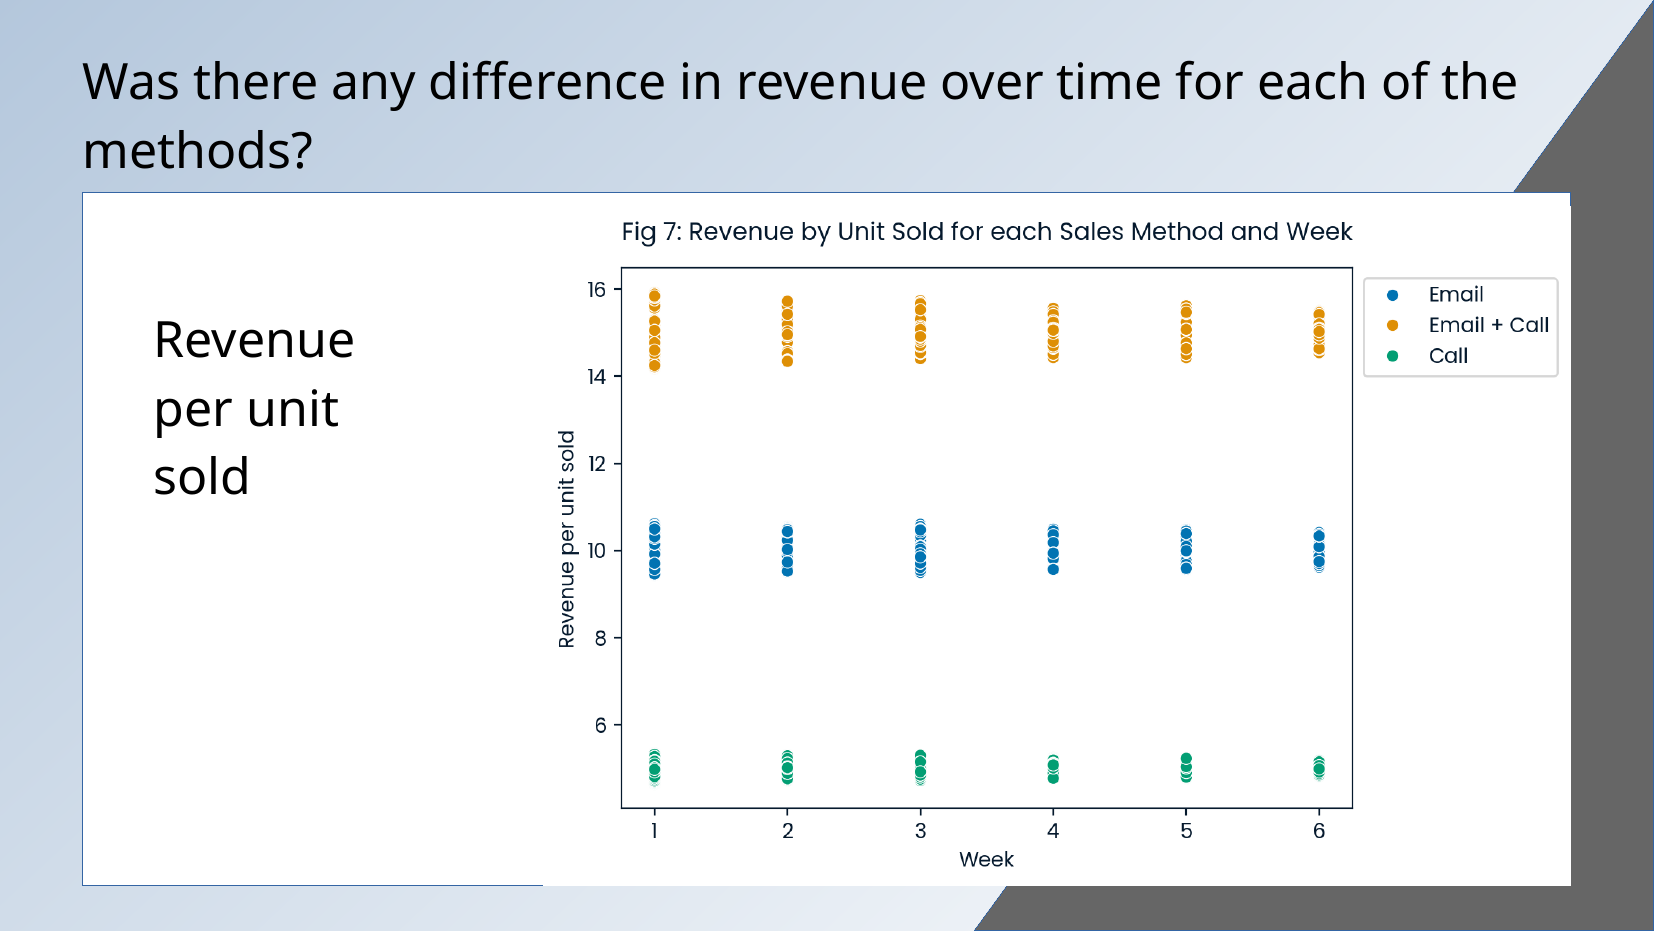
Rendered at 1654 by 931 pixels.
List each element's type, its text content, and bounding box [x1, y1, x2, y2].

title Was there any difference in revenue over time for each of the methods? [82, 37, 1571, 192]
text_box [82, 0, 1654, 931]
picture [543, 206, 1571, 886]
list Revenue per unit sold [82, 206, 443, 747]
